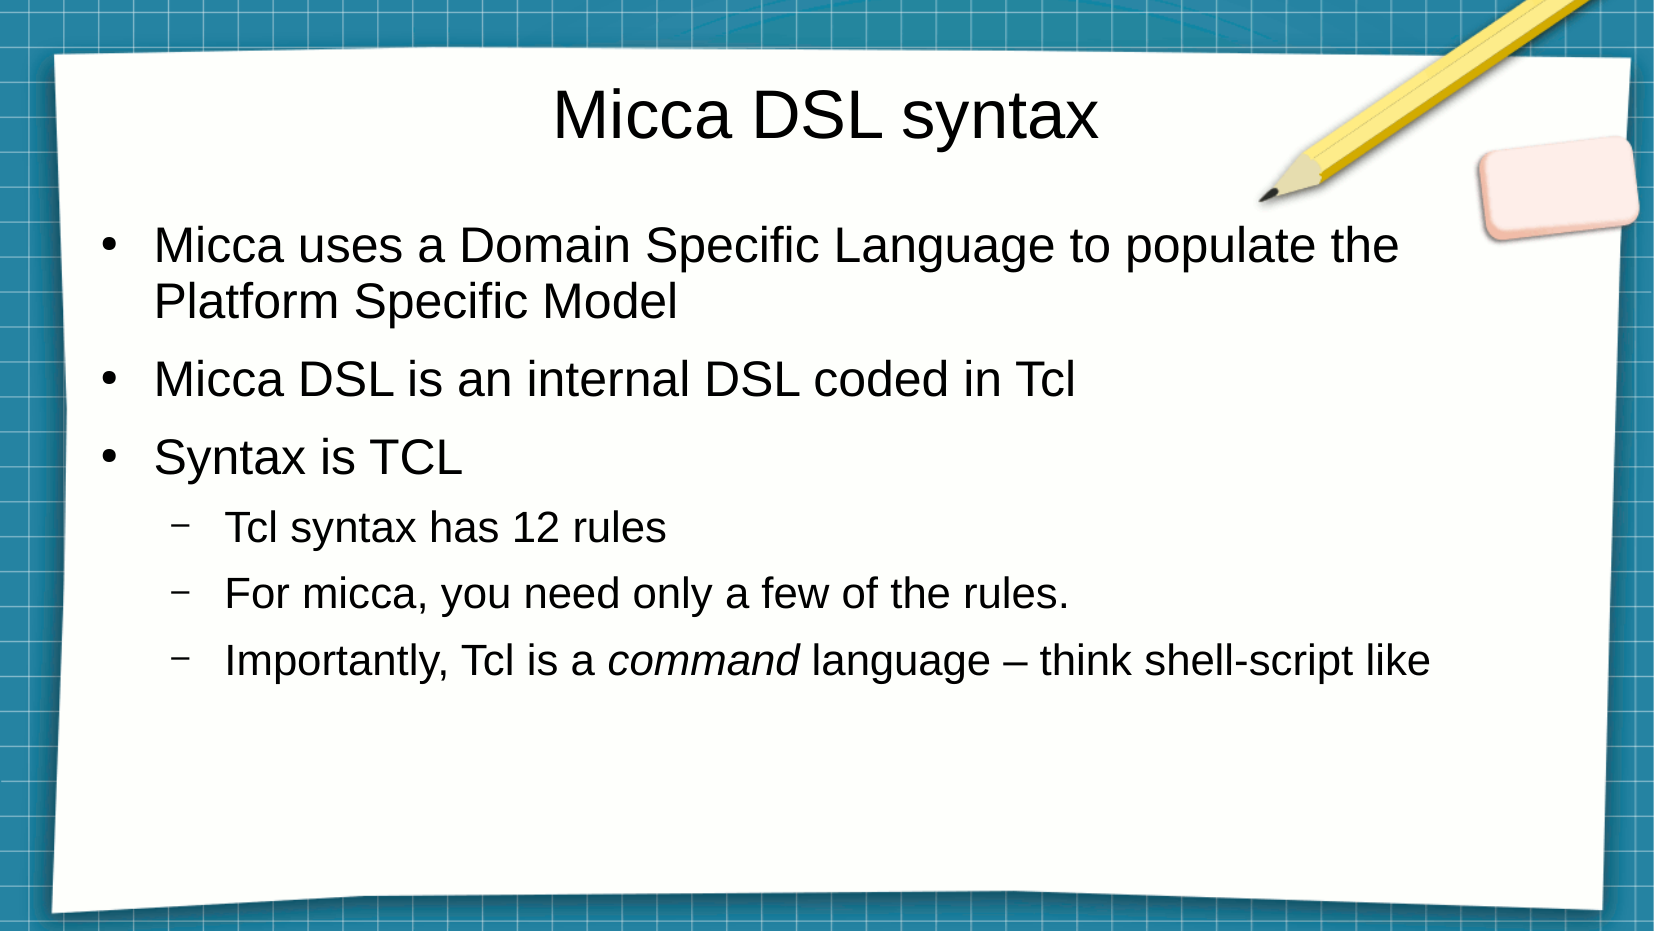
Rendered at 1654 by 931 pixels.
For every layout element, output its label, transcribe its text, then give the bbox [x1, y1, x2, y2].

list Micca uses a Domain Specific Language to populate the Platform Specific Model Micca DSL is an internal DSL coded in Tcl Syntax is TCL Tcl syntax has 12 rules For micca, you need only a few of the rules. Importantly, Tcl is a command language – think shell-script like [82, 217, 1571, 758]
picture [0, 0, 1654, 931]
title Micca DSL syntax [82, 37, 1571, 193]
